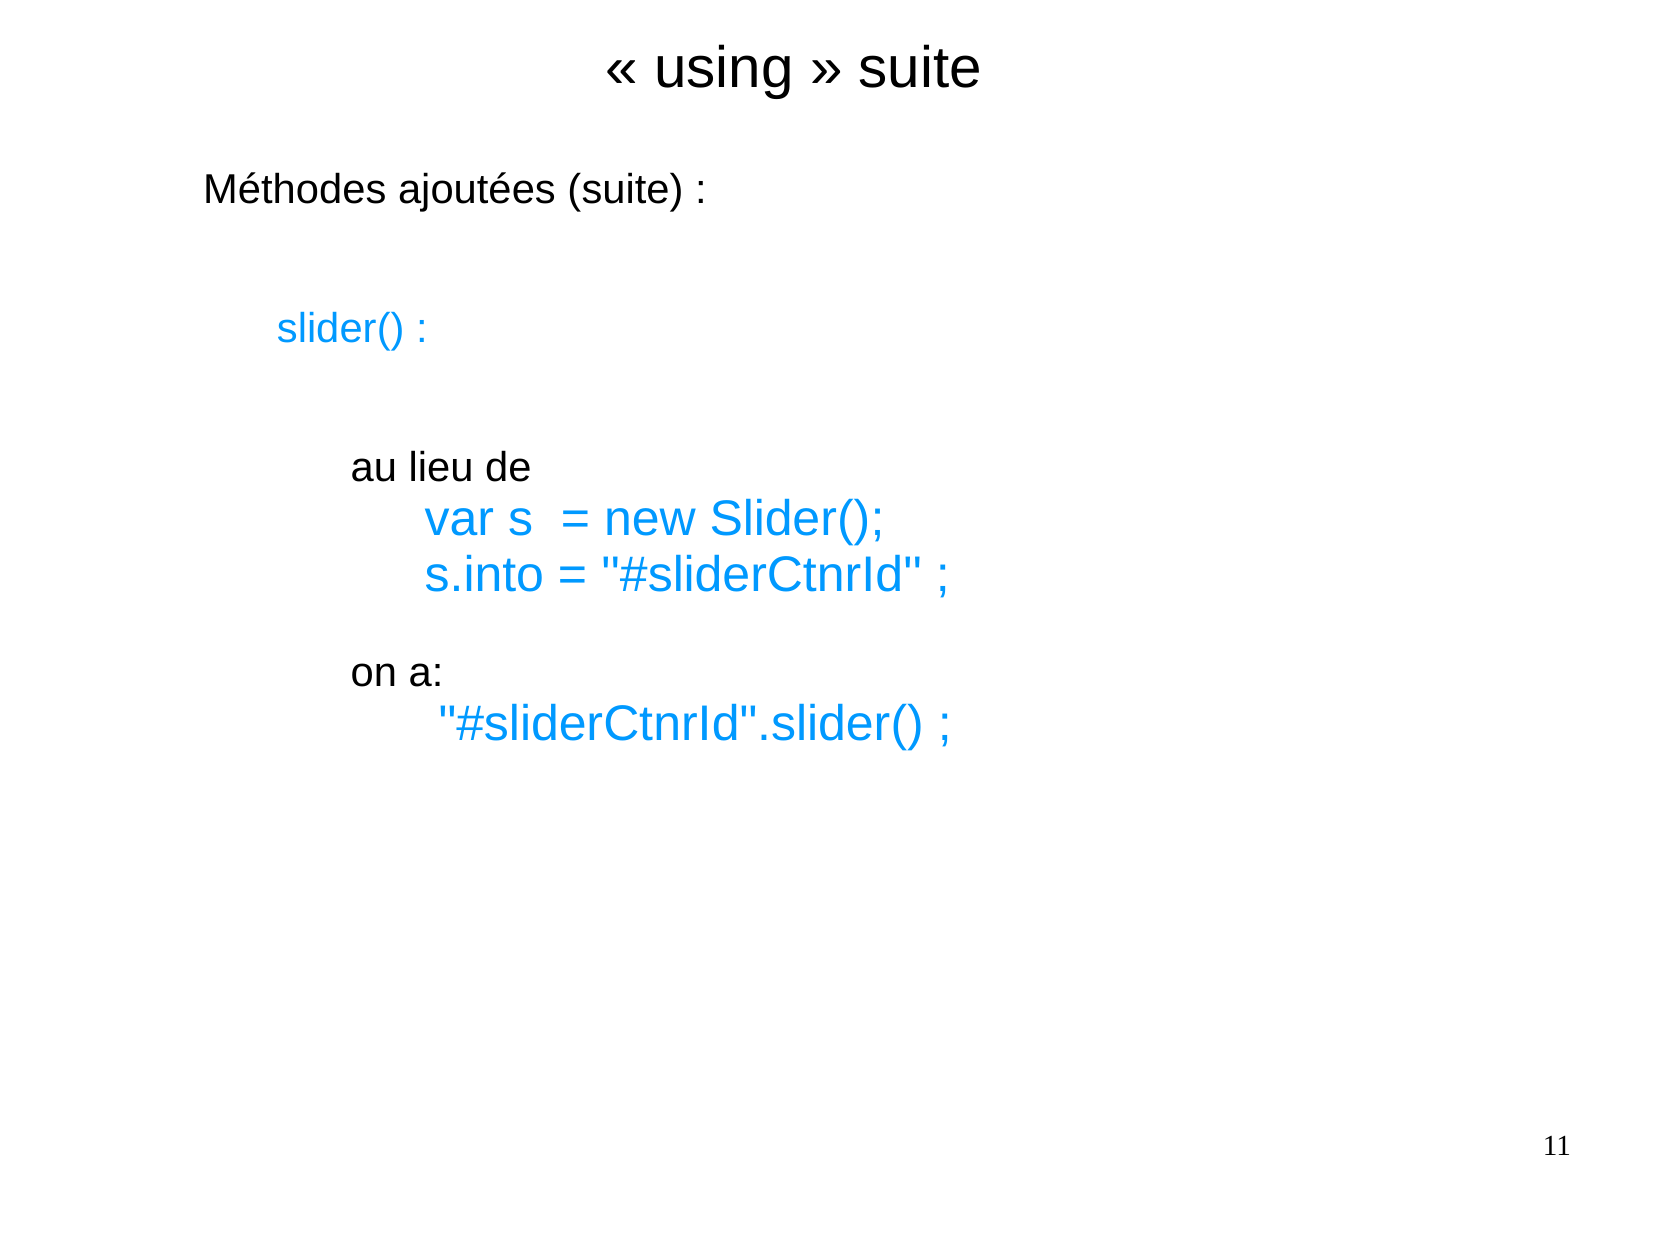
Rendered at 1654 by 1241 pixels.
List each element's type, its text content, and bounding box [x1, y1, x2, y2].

text_box Méthodes ajoutées (suite) : slider() : au lieu de var s = new Slider(); s.into = ''#sliderCtnrId'' ; on a: "#sliderCtnrId".slider() ; [114, 111, 1549, 1142]
text_box « using » suite [590, 27, 1127, 108]
